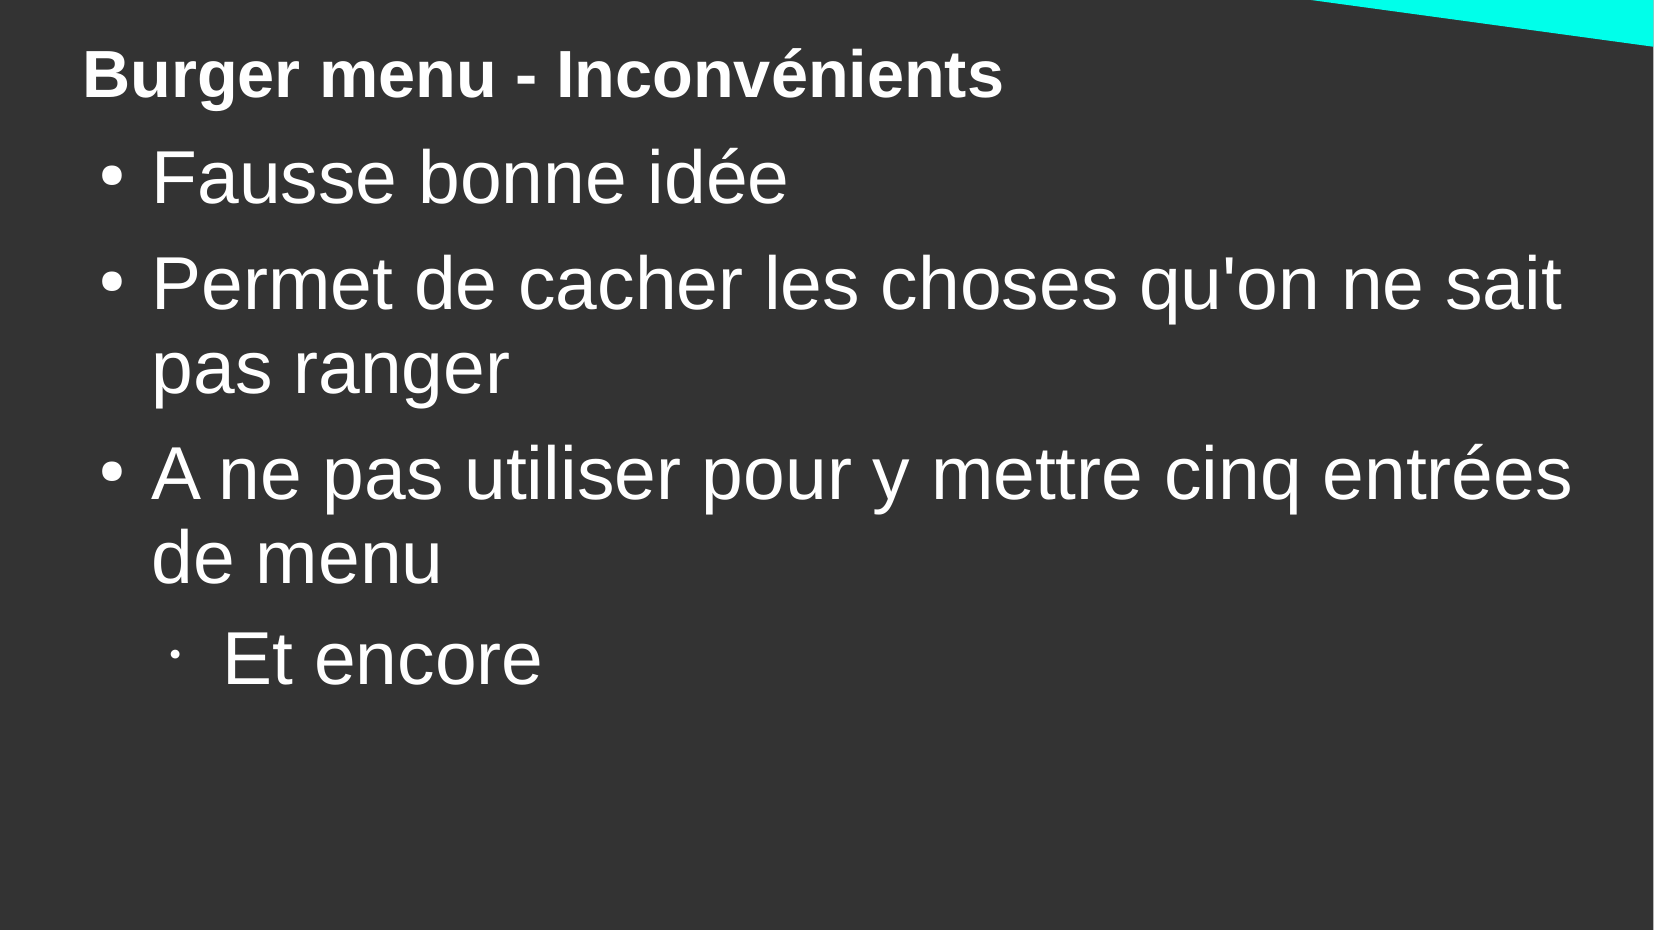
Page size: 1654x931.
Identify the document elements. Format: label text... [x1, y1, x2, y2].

title Burger menu - Inconvénients [82, 37, 1571, 114]
text_box [1311, 0, 1654, 47]
list Fausse bonne idée Permet de cacher les choses qu'on ne sait pas ranger A ne pas utiliser pour y mettre cinq entrées de menu Et encore [80, 135, 1620, 709]
